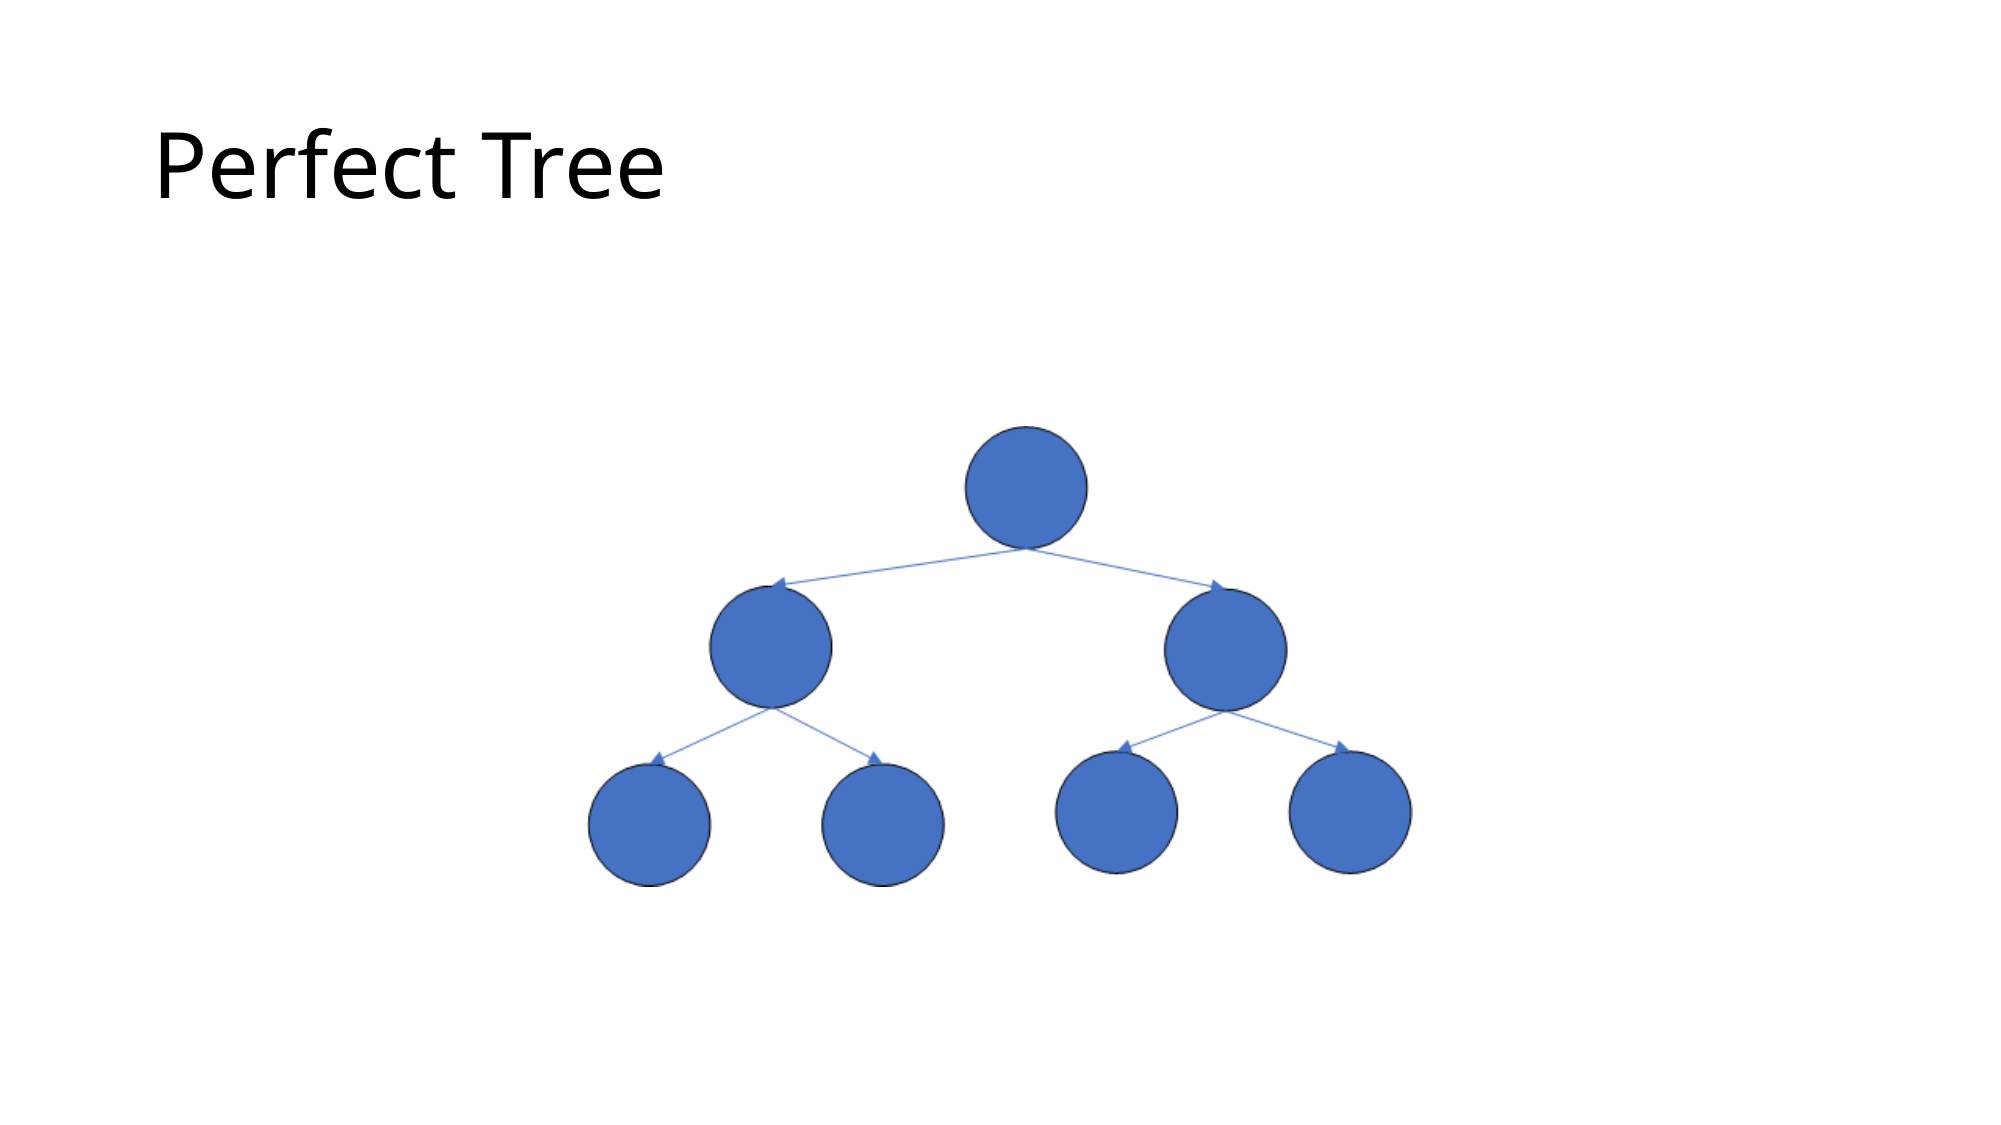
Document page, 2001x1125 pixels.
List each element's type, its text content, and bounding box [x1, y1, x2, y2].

title Perfect Tree [137, 59, 1863, 278]
picture [587, 426, 1413, 887]
